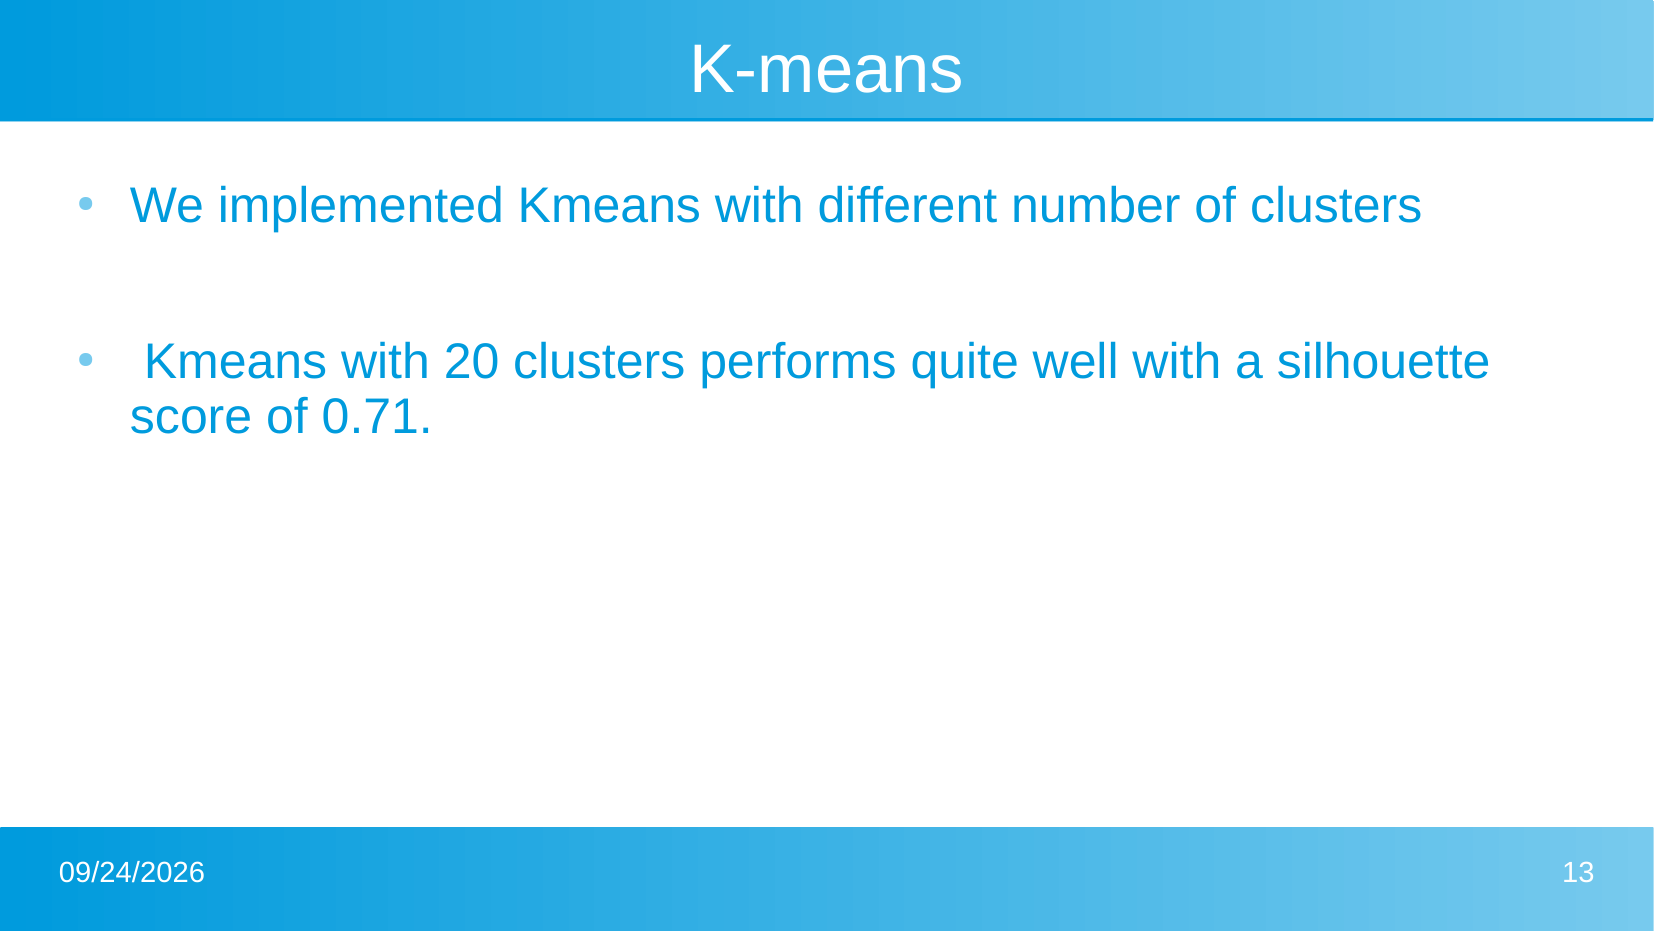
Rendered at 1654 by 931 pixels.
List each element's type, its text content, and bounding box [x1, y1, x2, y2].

list We implemented Kmeans with different number of clusters Kmeans with 20 clusters performs quite well with a silhouette score of 0.71. [59, 177, 1595, 768]
title K-means [59, 29, 1595, 108]
